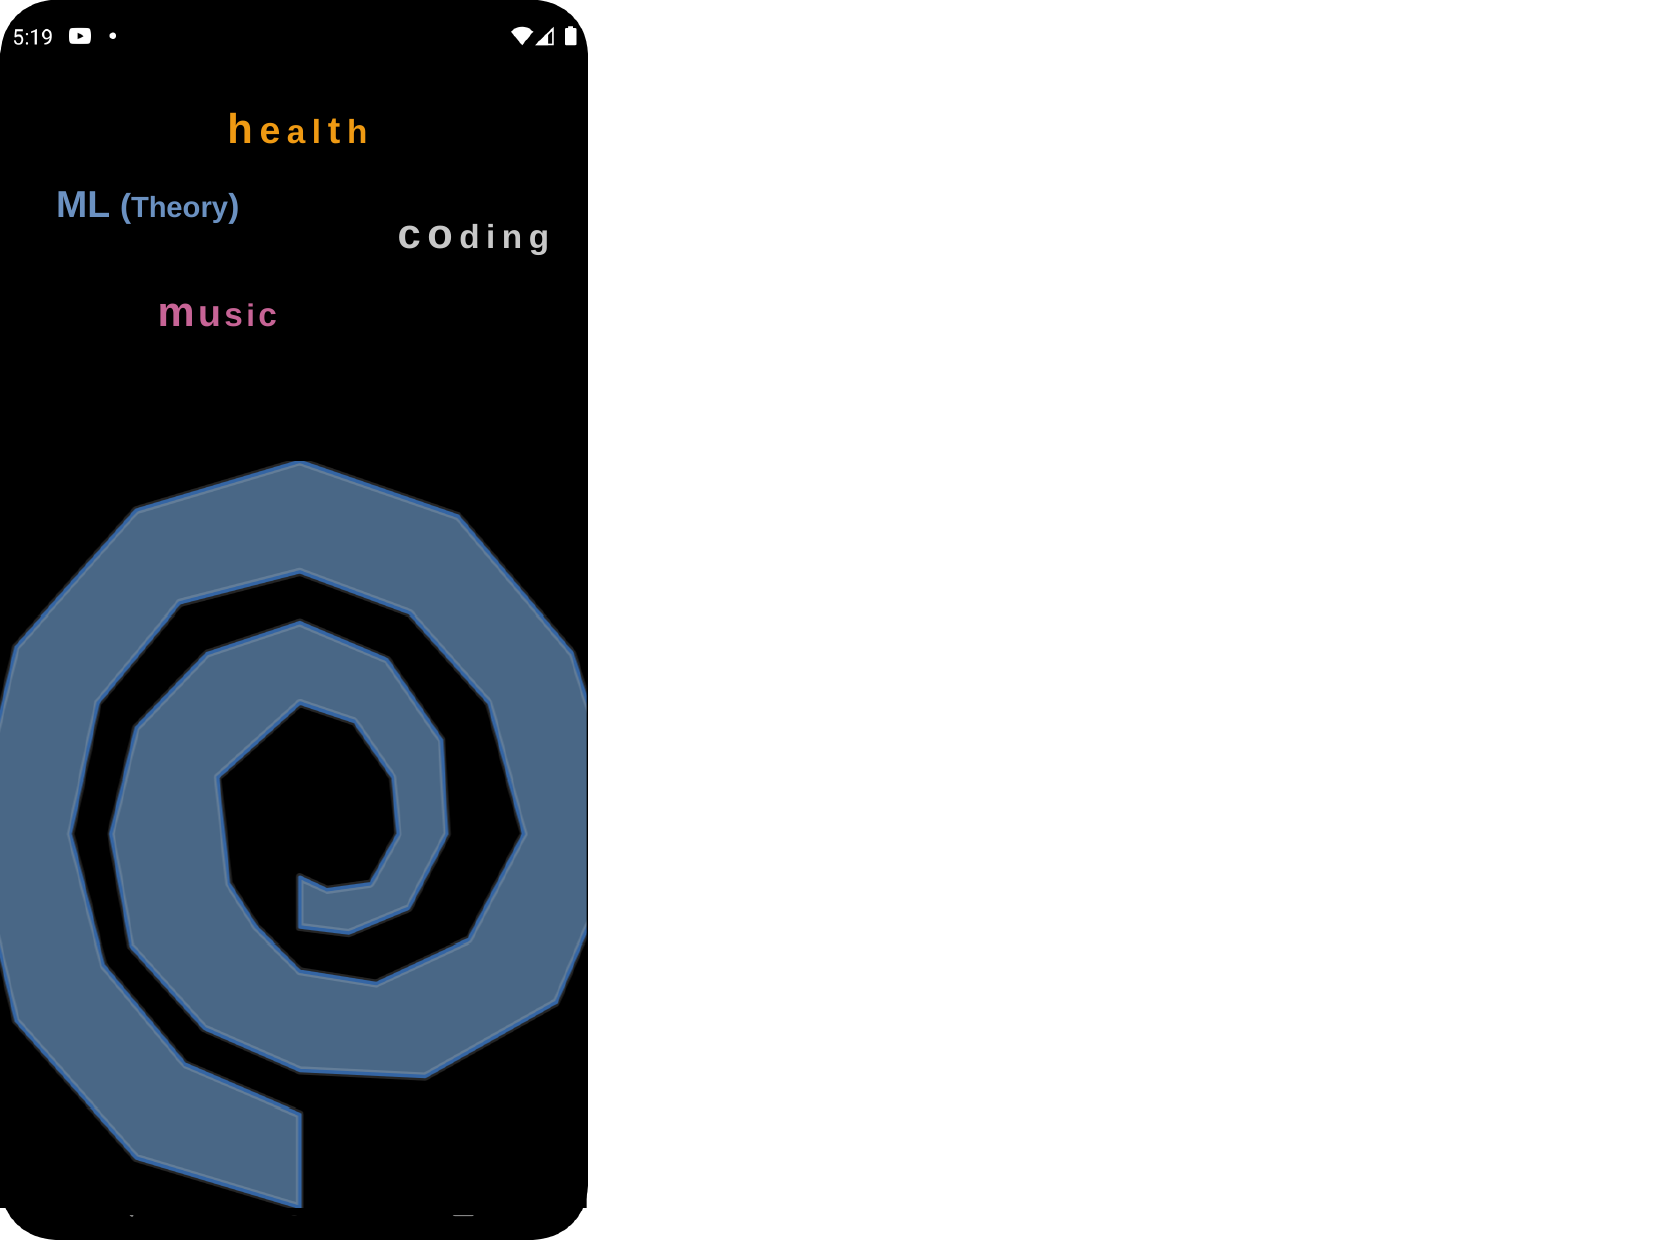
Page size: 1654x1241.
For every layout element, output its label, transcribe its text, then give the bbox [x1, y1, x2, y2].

text_box [89, 1208, 571, 1216]
text_box [57, 45, 549, 458]
text_box music [143, 281, 315, 343]
text_box ML (Theory) [41, 176, 286, 252]
text_box coding [382, 203, 588, 279]
picture [0, 0, 588, 1240]
text_box health [212, 98, 421, 187]
